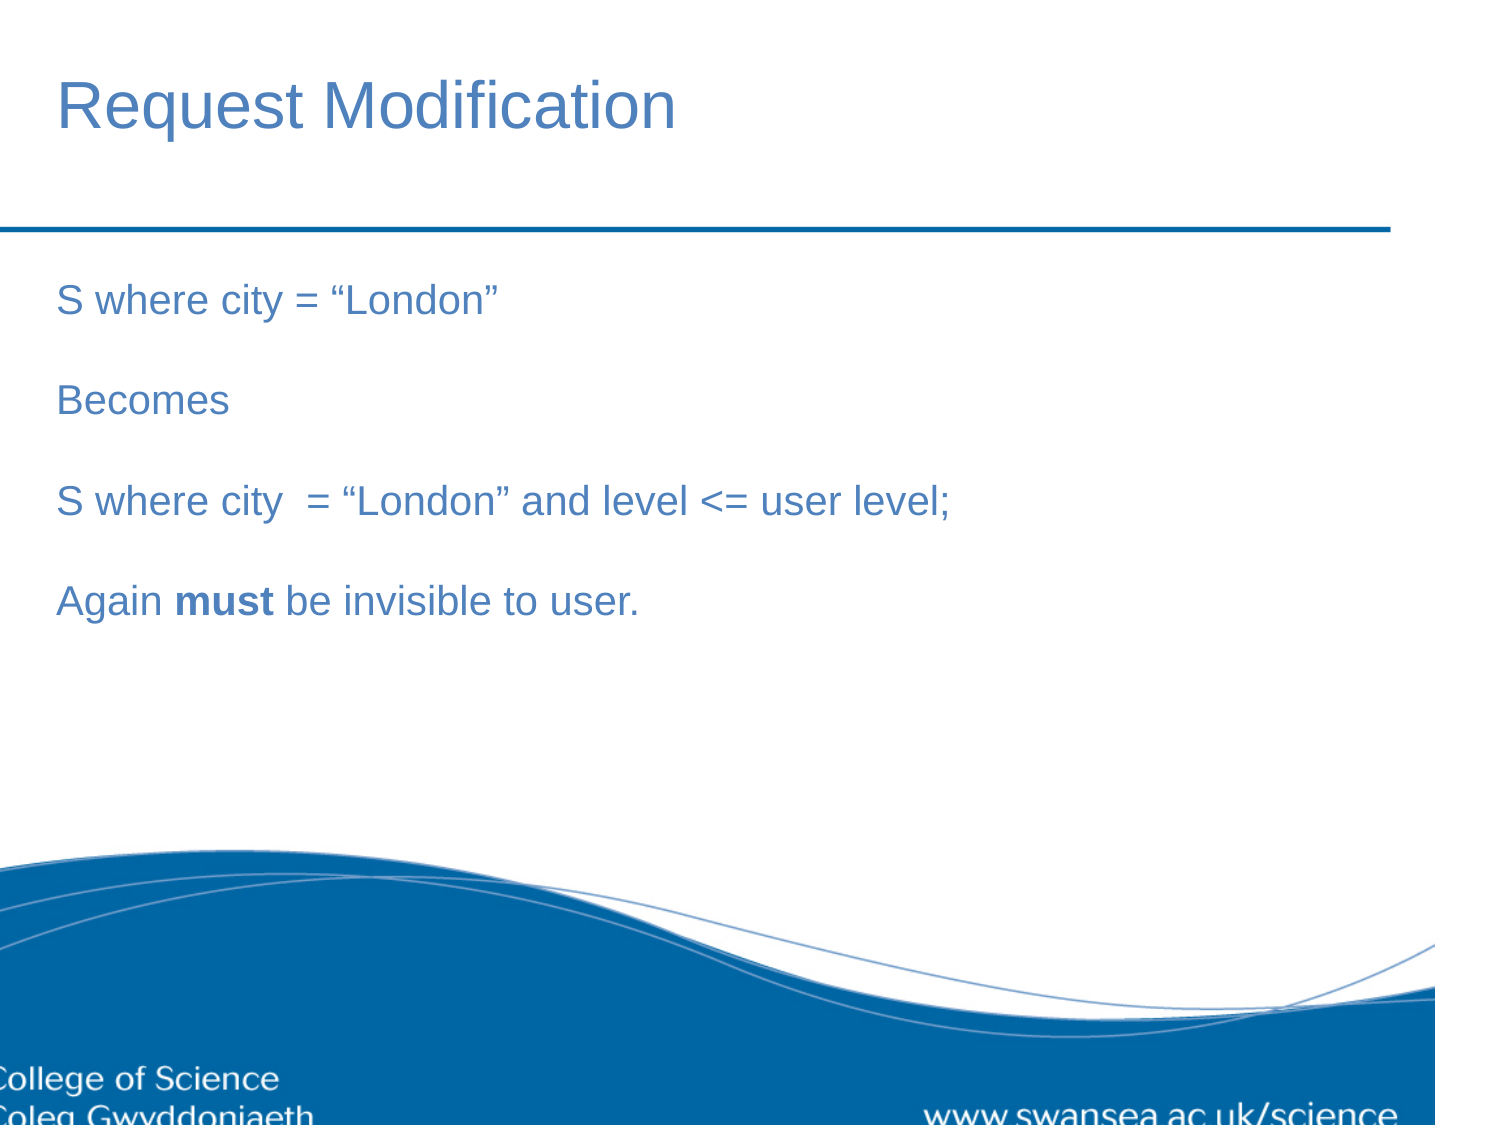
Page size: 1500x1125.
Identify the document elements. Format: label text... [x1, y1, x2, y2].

picture [0, 42, 1435, 1125]
text_box S where city = “London” Becomes S where city = “London” and level <= user level; Again must be invisible to user. [41, 265, 1471, 631]
text_box Request Modification [41, 54, 1164, 150]
